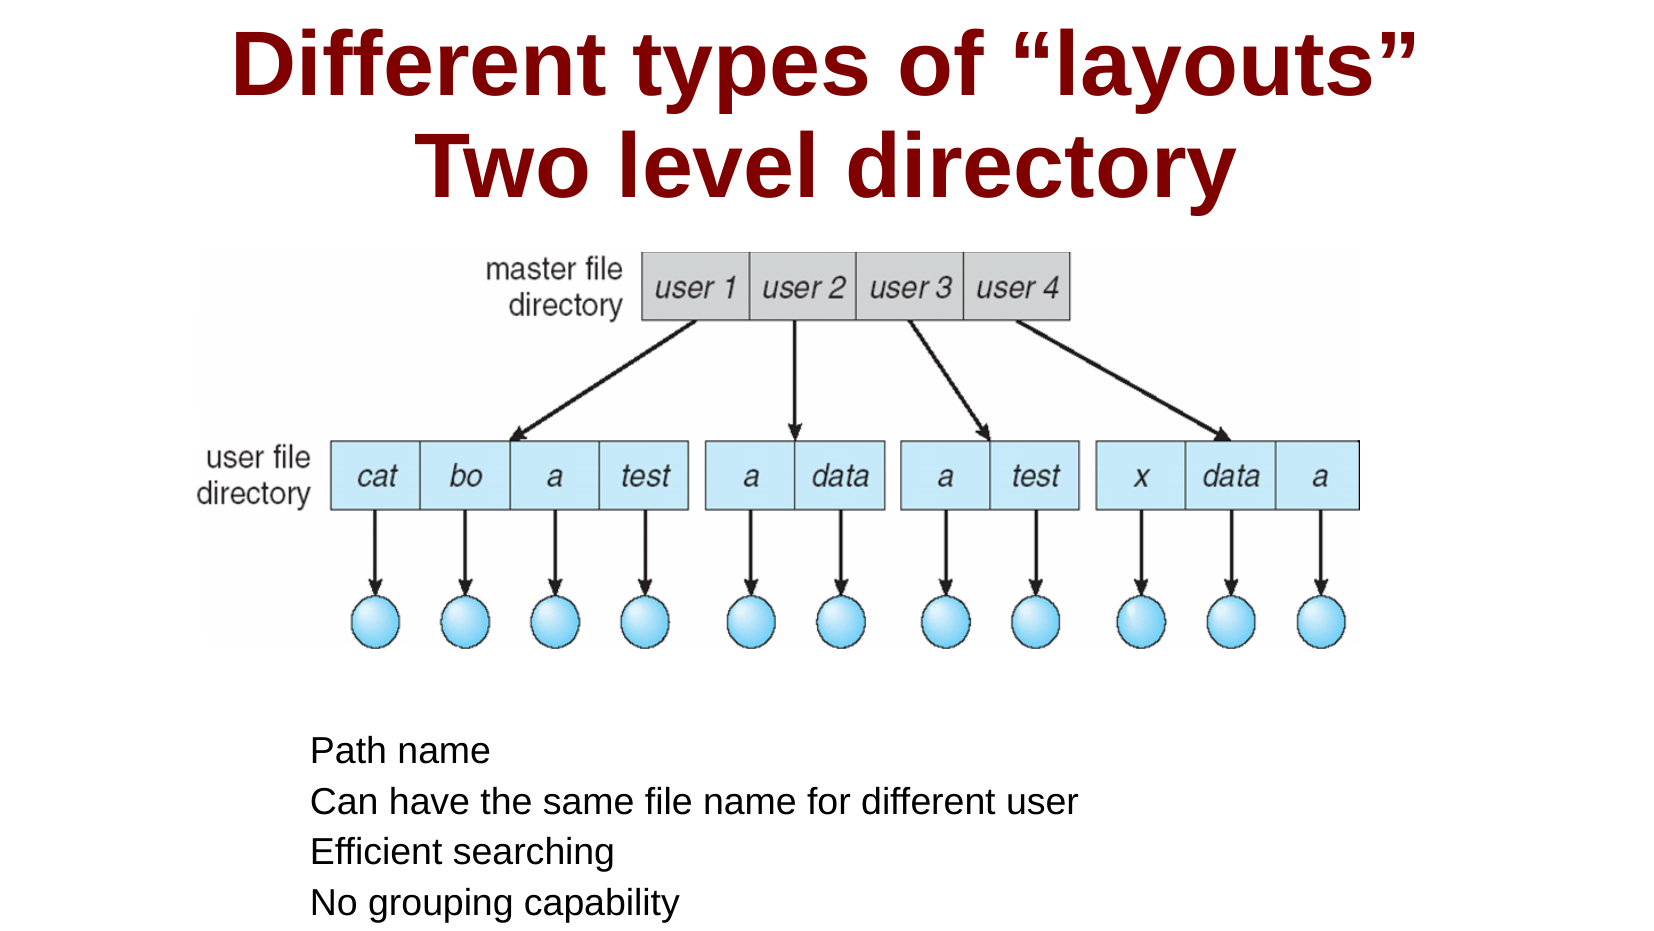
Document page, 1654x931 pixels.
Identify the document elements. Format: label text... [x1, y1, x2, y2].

title Different types of “layouts” Two level directory [82, 12, 1571, 218]
picture [193, 252, 1360, 650]
text_box Path name Can have the same file name for different user Efficient searching No grouping capability [295, 722, 1382, 931]
